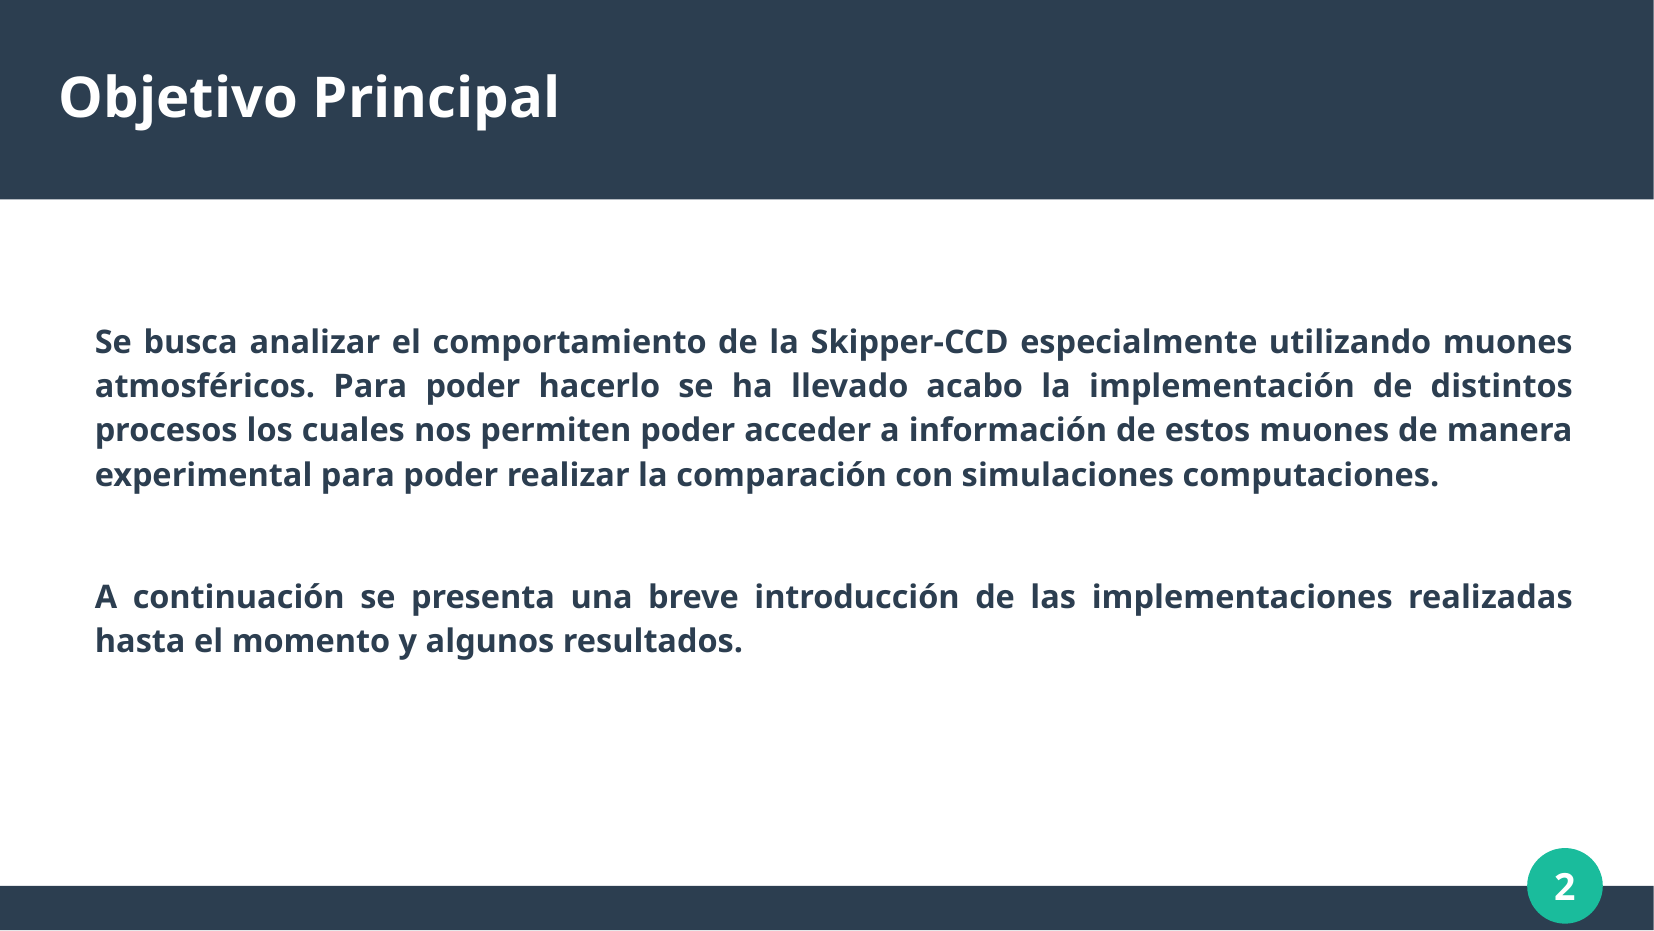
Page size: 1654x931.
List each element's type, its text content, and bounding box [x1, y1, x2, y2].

list Se busca analizar el comportamiento de la Skipper-CCD especialmente utilizando muones atmosféricos. Para poder hacerlo se ha llevado acabo la implementación de distintos procesos los cuales nos permiten poder acceder a información de estos muones de manera experimental para poder realizar la comparación con simulaciones computaciones. A continuación se presenta una breve introducción de las implementaciones realizadas hasta el momento y algunos resultados. [39, 318, 1576, 676]
title Objetivo Principal [59, 37, 1595, 156]
